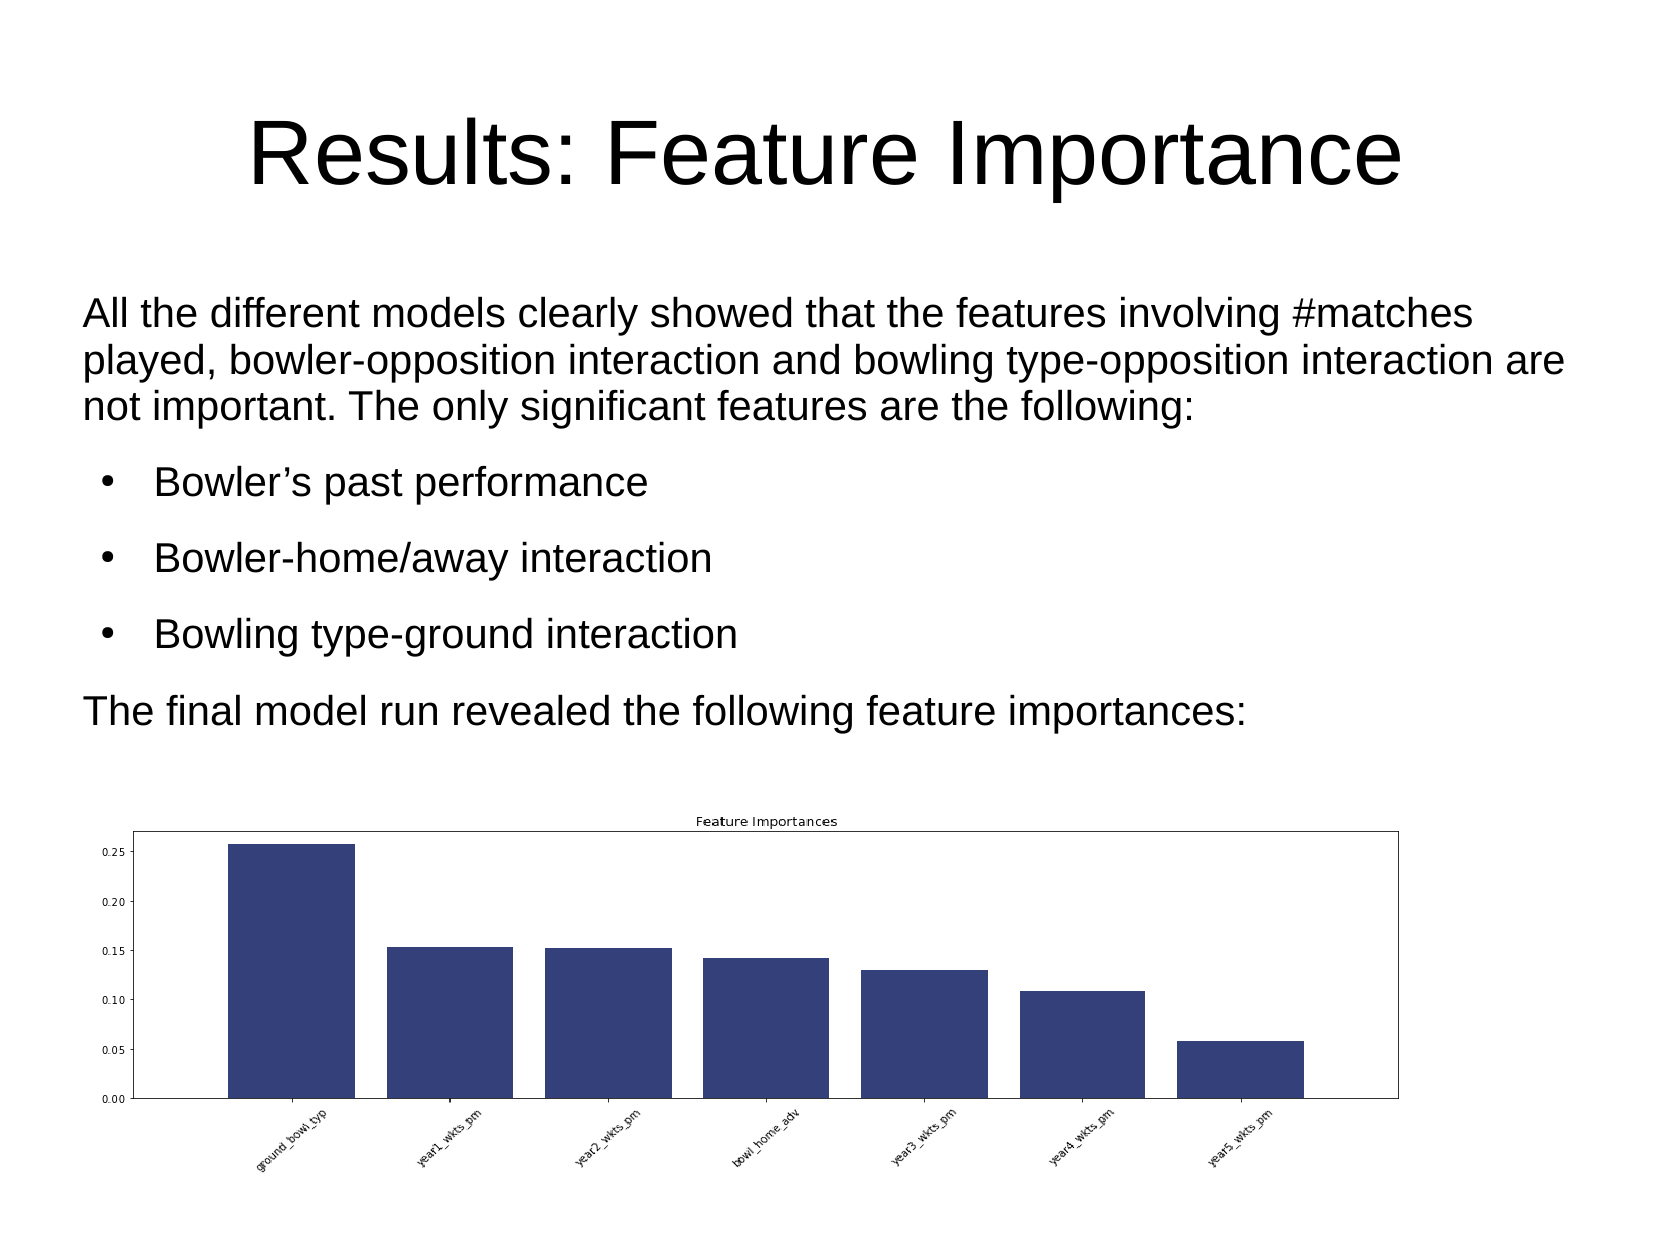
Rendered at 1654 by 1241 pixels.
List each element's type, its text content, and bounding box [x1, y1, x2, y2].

list All the different models clearly showed that the features involving #matches played, bowler-opposition interaction and bowling type-opposition interaction are not important. The only significant features are the following: Bowler’s past performance Bowler-home/away interaction Bowling type-ground interaction The final model run revealed the following feature importances: [82, 290, 1571, 781]
picture [93, 809, 1411, 1178]
title Results: Feature Importance [82, 49, 1571, 257]
